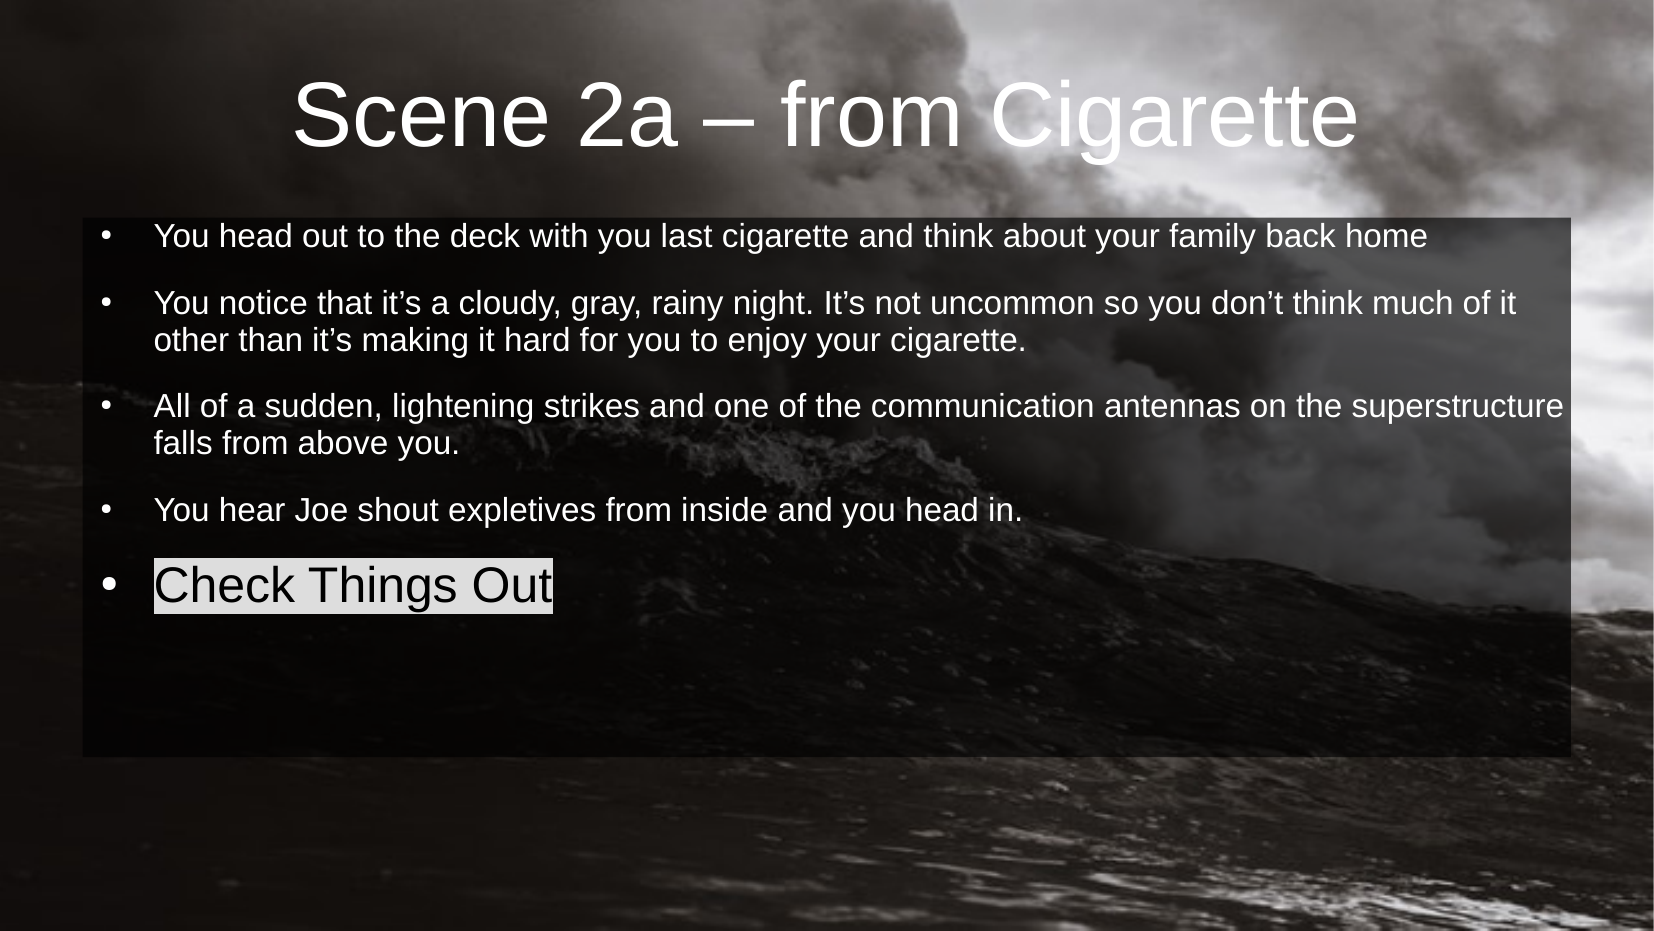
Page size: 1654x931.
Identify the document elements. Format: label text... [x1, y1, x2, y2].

title Scene 2a – from Cigarette [82, 37, 1571, 193]
picture [0, 0, 1654, 931]
list You head out to the deck with you last cigarette and think about your family back home You notice that it’s a cloudy, gray, rainy night. It’s not uncommon so you don’t think much of it other than it’s making it hard for you to enjoy your cigarette. All of a sudden, lightening strikes and one of the communication antennas on the superstructure falls from above you. You hear Joe shout expletives from inside and you head in. Check Things Out [82, 217, 1571, 758]
